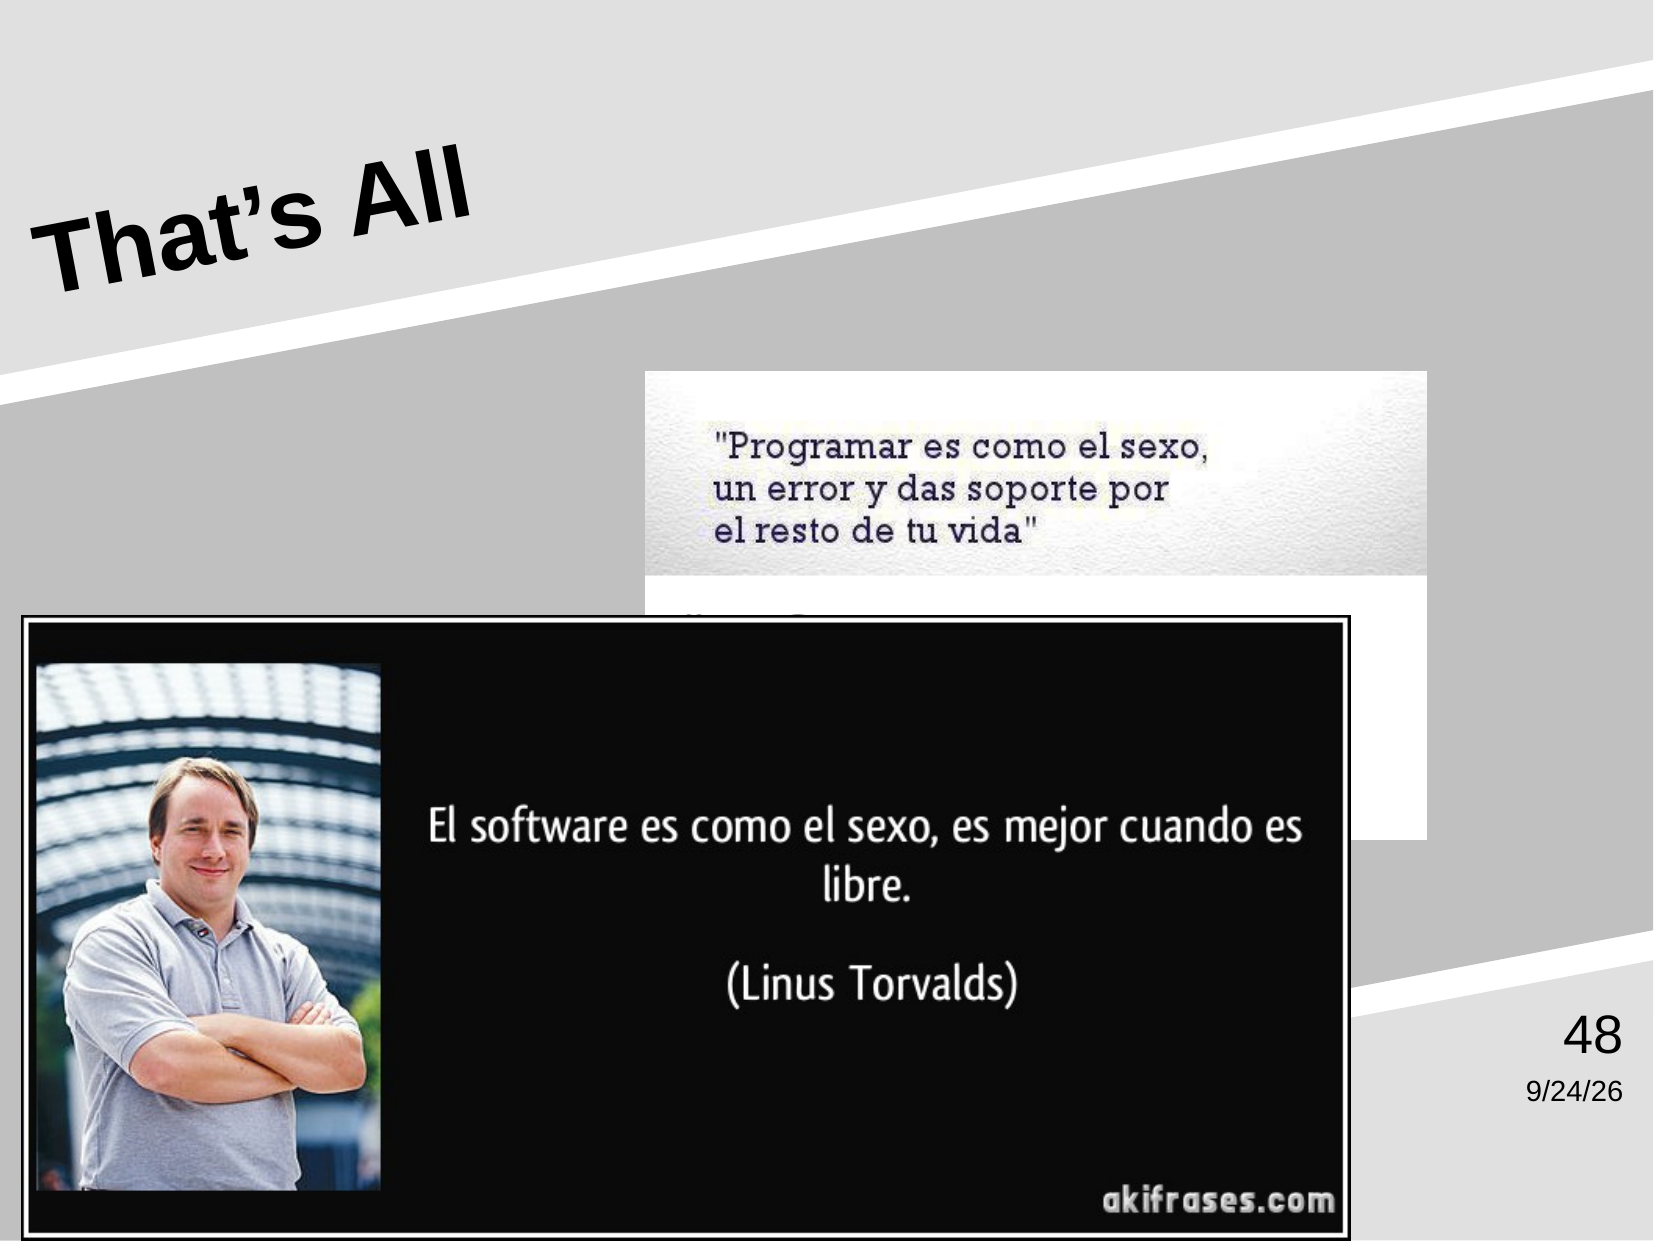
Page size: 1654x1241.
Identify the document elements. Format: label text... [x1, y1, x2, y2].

title That’s All [17, 0, 1518, 365]
picture [21, 371, 1427, 1241]
